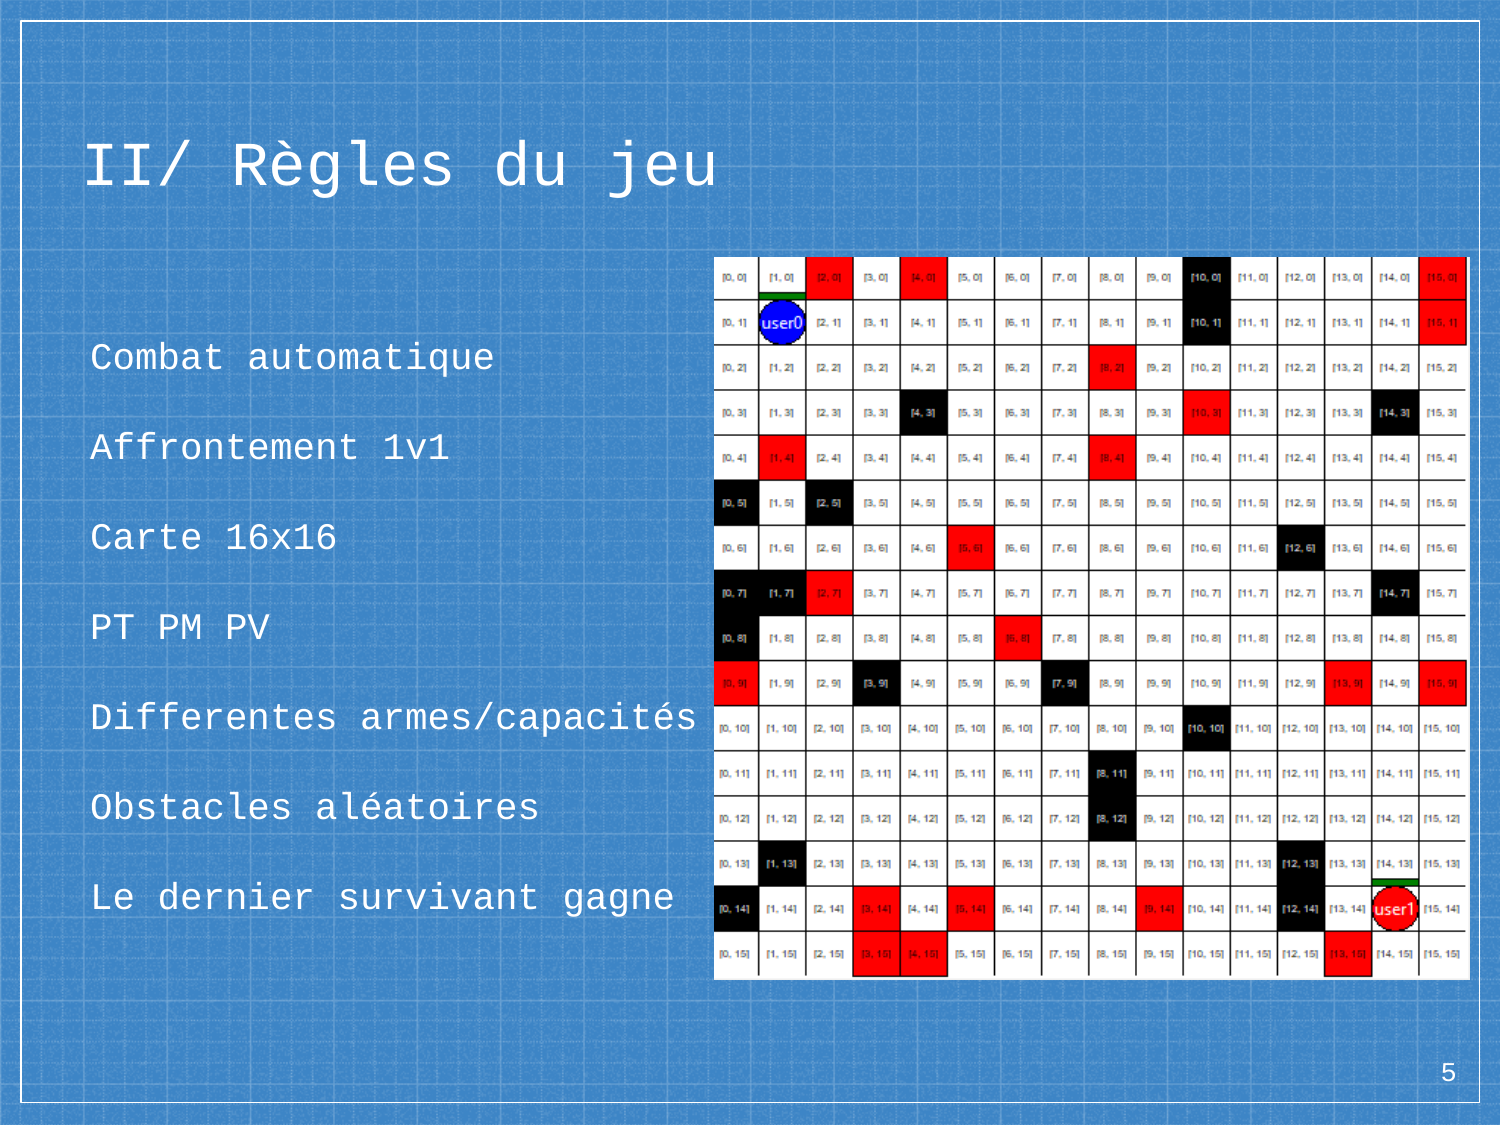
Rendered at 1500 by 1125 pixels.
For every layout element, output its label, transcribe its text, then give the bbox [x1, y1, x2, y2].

title II/ Règles du jeu [66, 108, 1417, 199]
text_box Combat automatique Affrontement 1v1 Carte 16x16 PT PM PV Differentes armes/capacités Obstacles aléatoires Le dernier survivant gagne [75, 215, 726, 1062]
picture [0, 0, 1500, 1125]
picture [22, 22, 1479, 1102]
slide_number <number> [1403, 1038, 1494, 1125]
